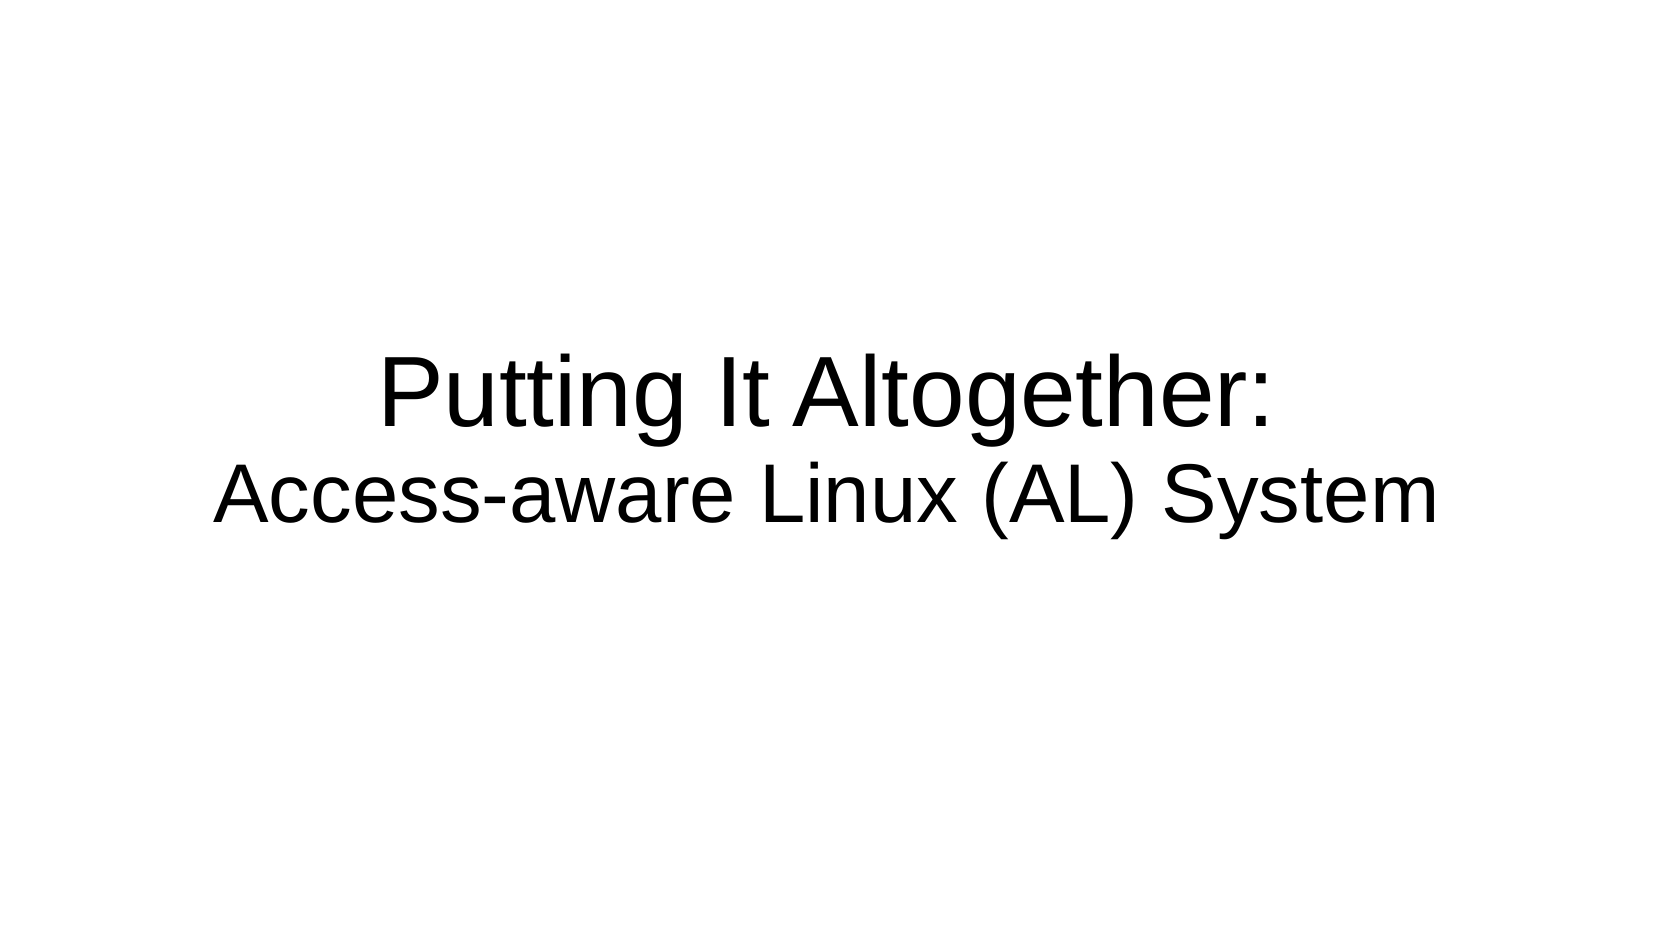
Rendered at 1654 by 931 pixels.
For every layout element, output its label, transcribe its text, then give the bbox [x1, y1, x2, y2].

text_box Putting It Altogether: Access-aware Linux (AL) System [82, 108, 1571, 767]
